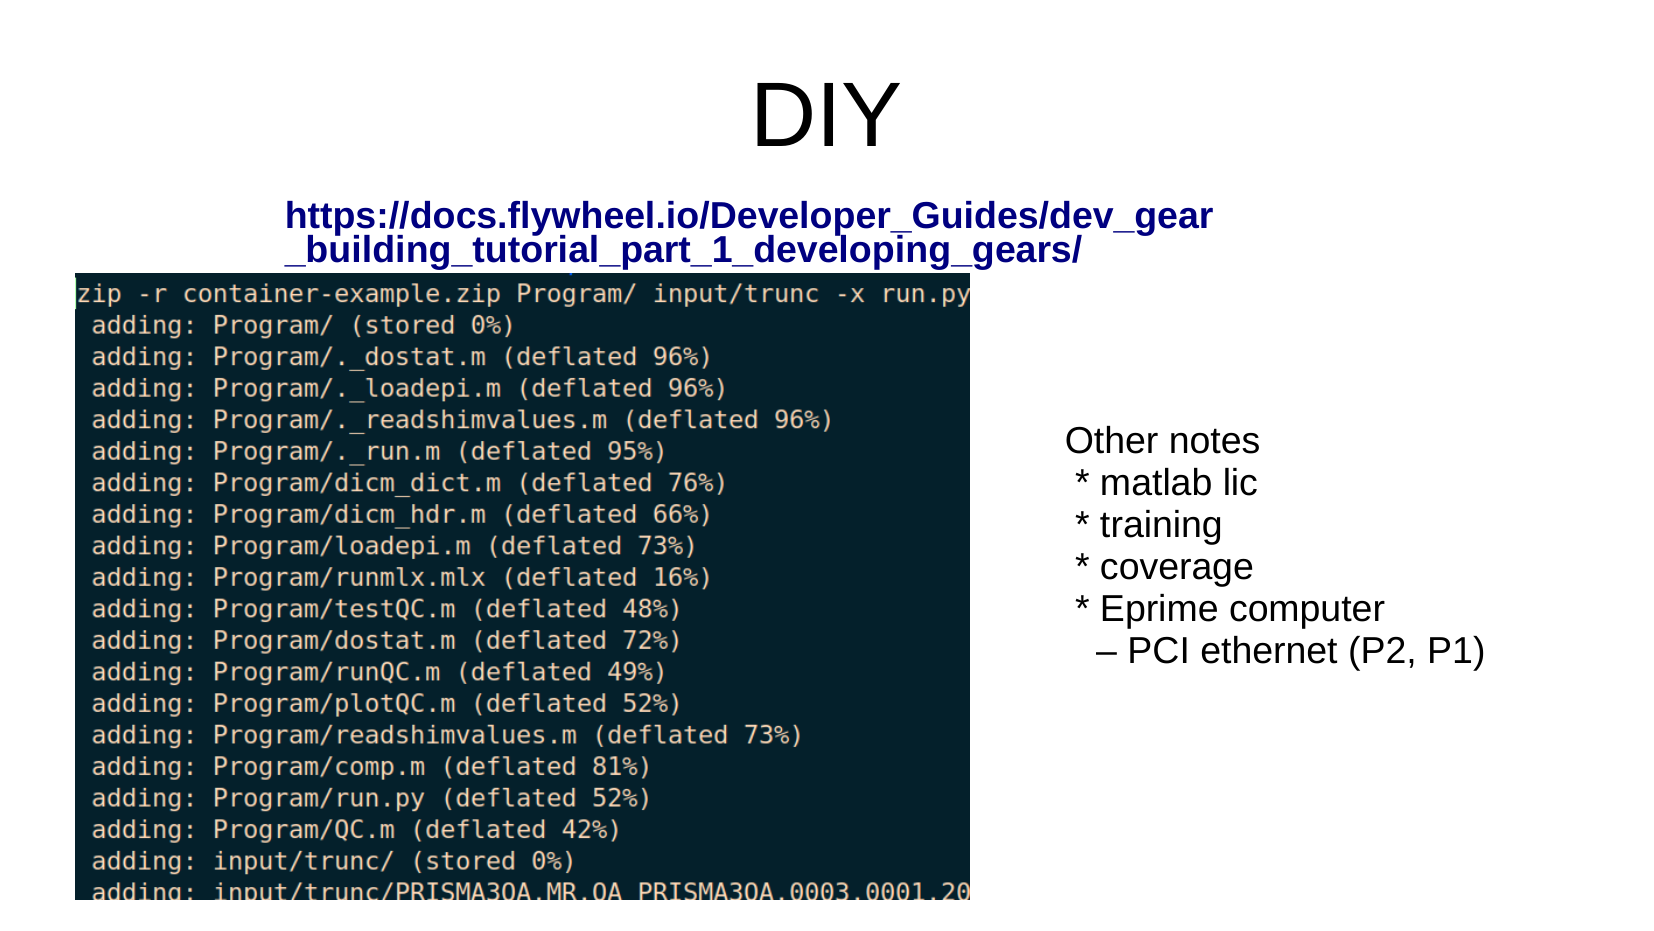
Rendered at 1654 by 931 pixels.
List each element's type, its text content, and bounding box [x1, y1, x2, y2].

title DIY [82, 37, 1571, 193]
picture [75, 273, 970, 901]
text_box Other notes * matlab lic * training * coverage * Eprime computer – PCI ethernet (P2, P1) [1050, 412, 1576, 863]
text_box https://docs.flywheel.io/Developer_Guides/dev_gear_building_tutorial_part_1_developing_gears/ [270, 187, 1238, 301]
